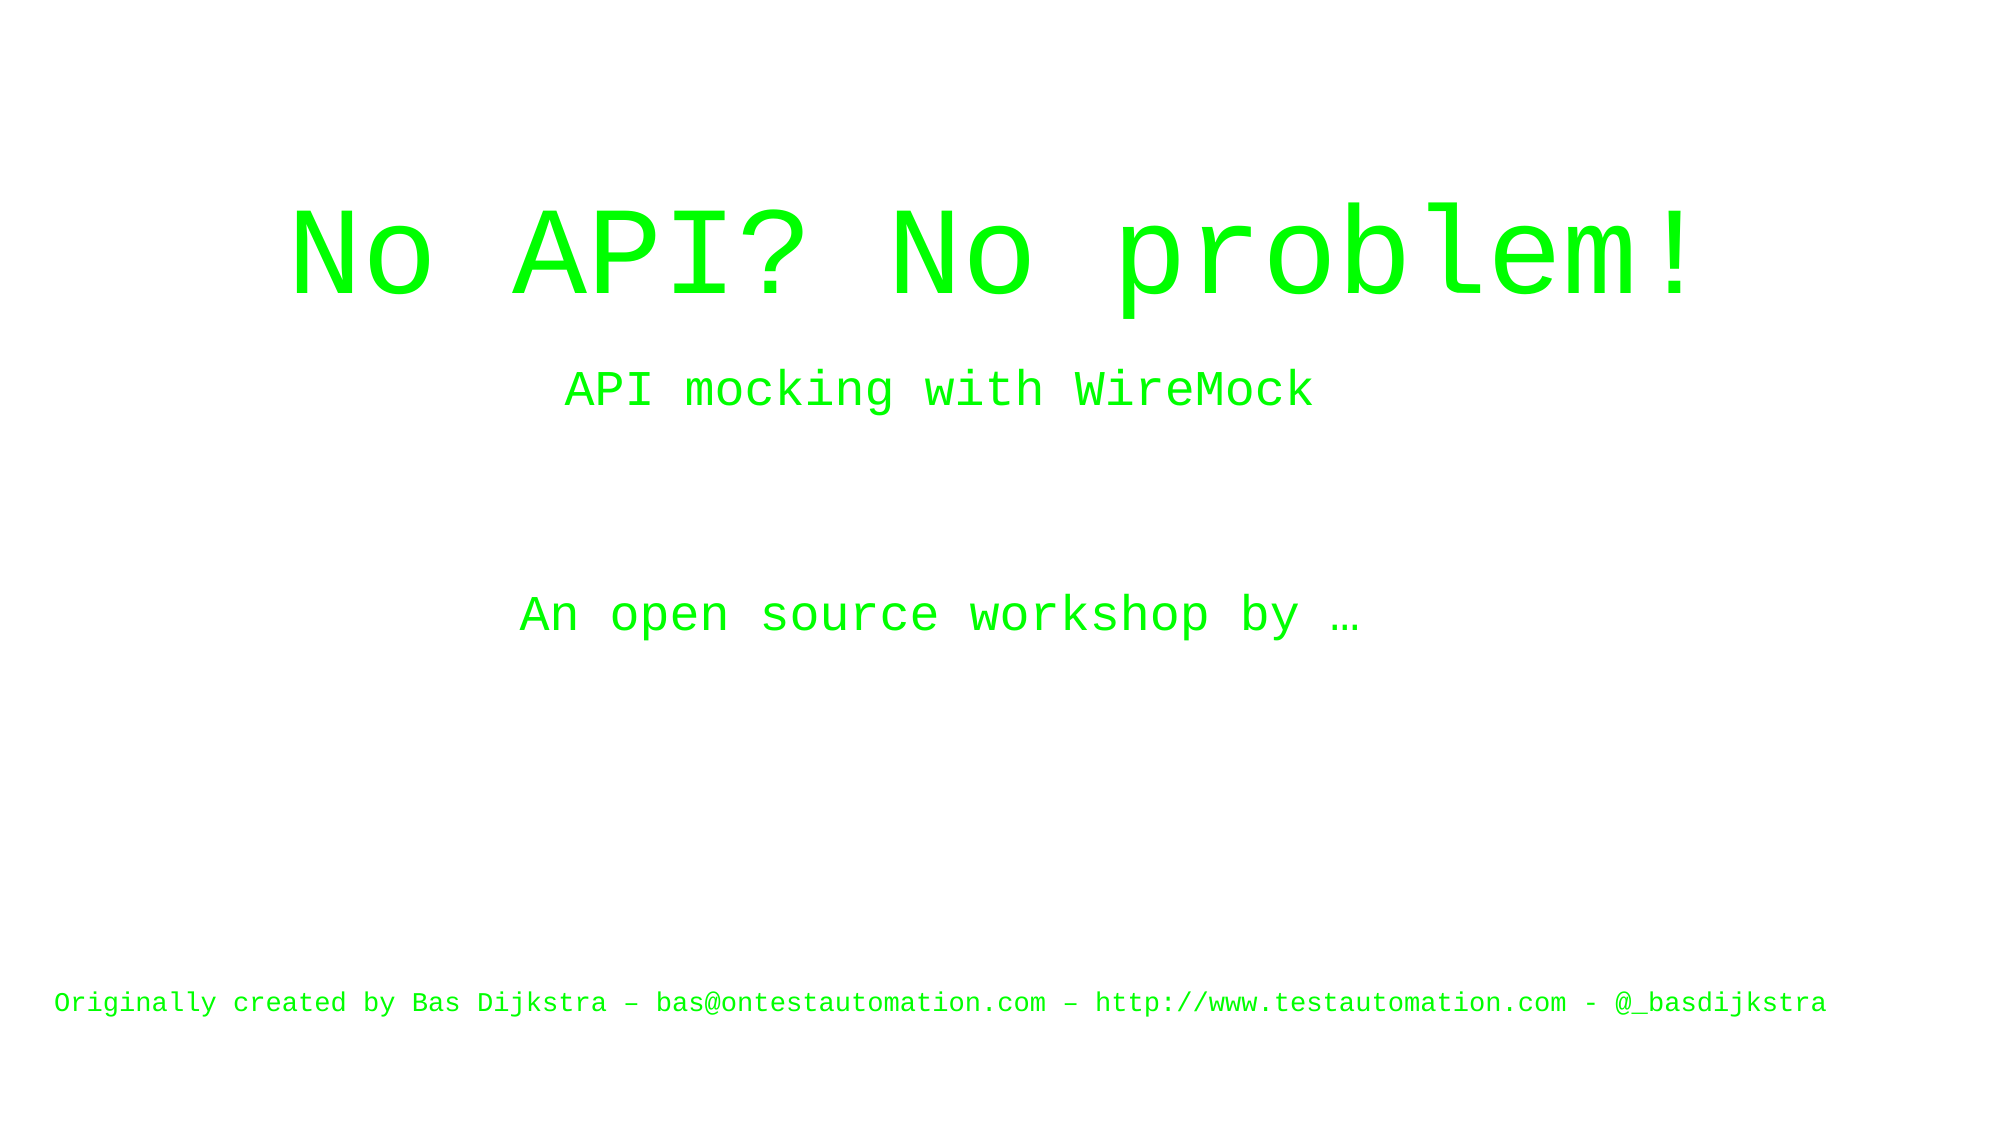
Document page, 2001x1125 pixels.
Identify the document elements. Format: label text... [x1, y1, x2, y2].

title No API? No problem! [249, 41, 1750, 329]
subtitle API mocking with WireMock An open source workshop by … Originally created by Bas Dijkstra – bas@ontestautomation.com – http://www.testautomation.com - @_basdijkstra [39, 355, 1960, 1083]
